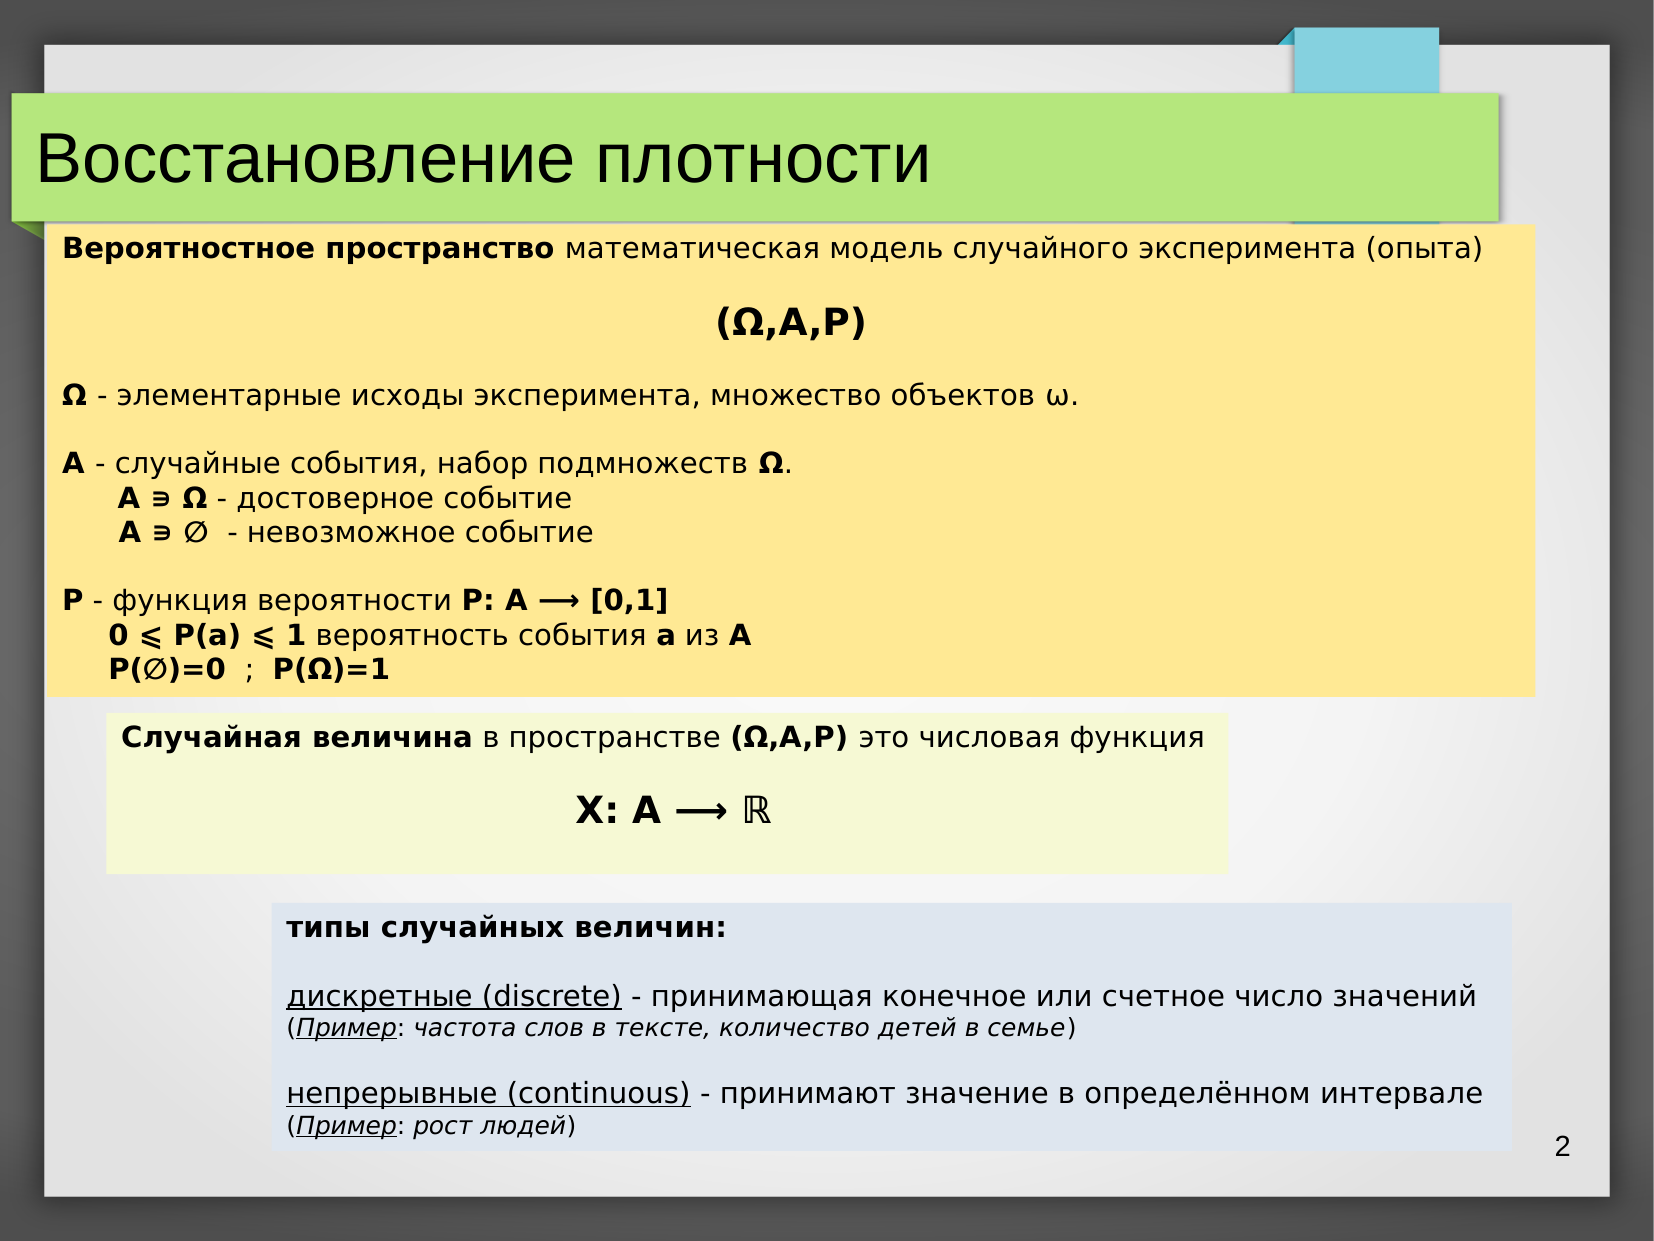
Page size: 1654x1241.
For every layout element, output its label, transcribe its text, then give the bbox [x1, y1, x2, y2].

title Восстановление плотности [35, 118, 1489, 199]
text_box Вероятностное пространство математическая модель случайного эксперимента (опыта) (Ω,A,P) Ω - элементарные исходы эксперимента, множество объектов ω. A - случайные события, набор подмножеств Ω. A ∍ Ω - достоверное событие A ∍ ∅ - невозможное событие P - функция вероятности P: A ⟶ [0,1] 0 ⩽ P(a) ⩽ 1 вероятность события a из A P(∅)=0 ; P(Ω)=1 [47, 224, 1536, 697]
text_box Случайная величина в пространстве (Ω,A,P) это числовая функция X: A ⟶ ℝ [106, 712, 1229, 875]
picture [0, 0, 1654, 1241]
text_box типы случайных величин: дискретные (discrete) - принимающая конечное или счетное число значений (Пример: частота слов в тексте, количество детей в семье) непрерывные (continuous) - принимают значение в определённом интервале (Пример: рост людей) [271, 902, 1512, 1151]
